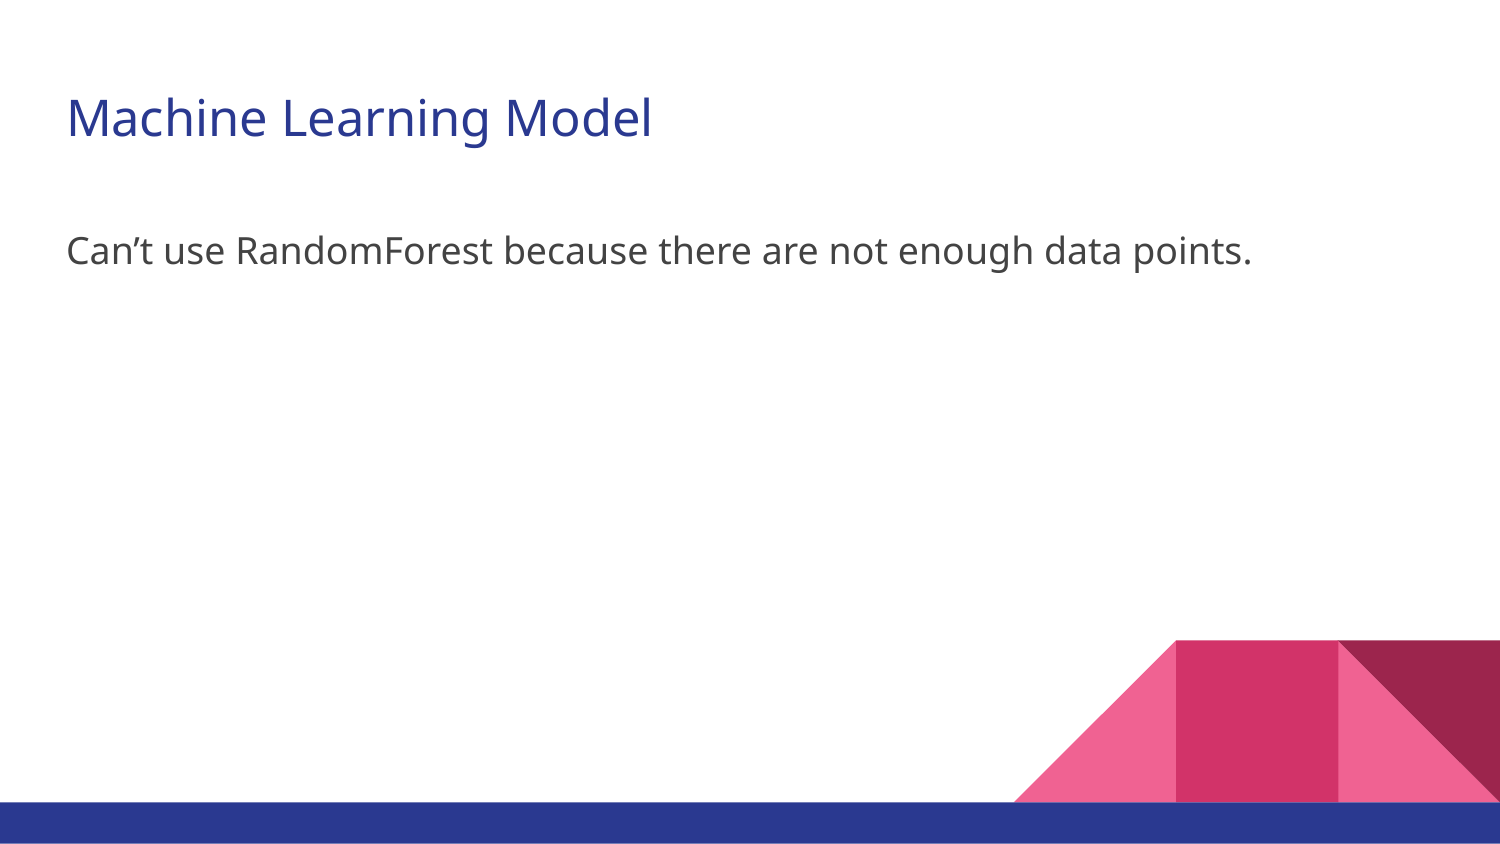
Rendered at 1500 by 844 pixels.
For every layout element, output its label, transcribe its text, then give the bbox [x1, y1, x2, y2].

title Machine Learning Model [51, 67, 1449, 167]
list Can’t use RandomForest because there are not enough data points. [51, 201, 1449, 750]
